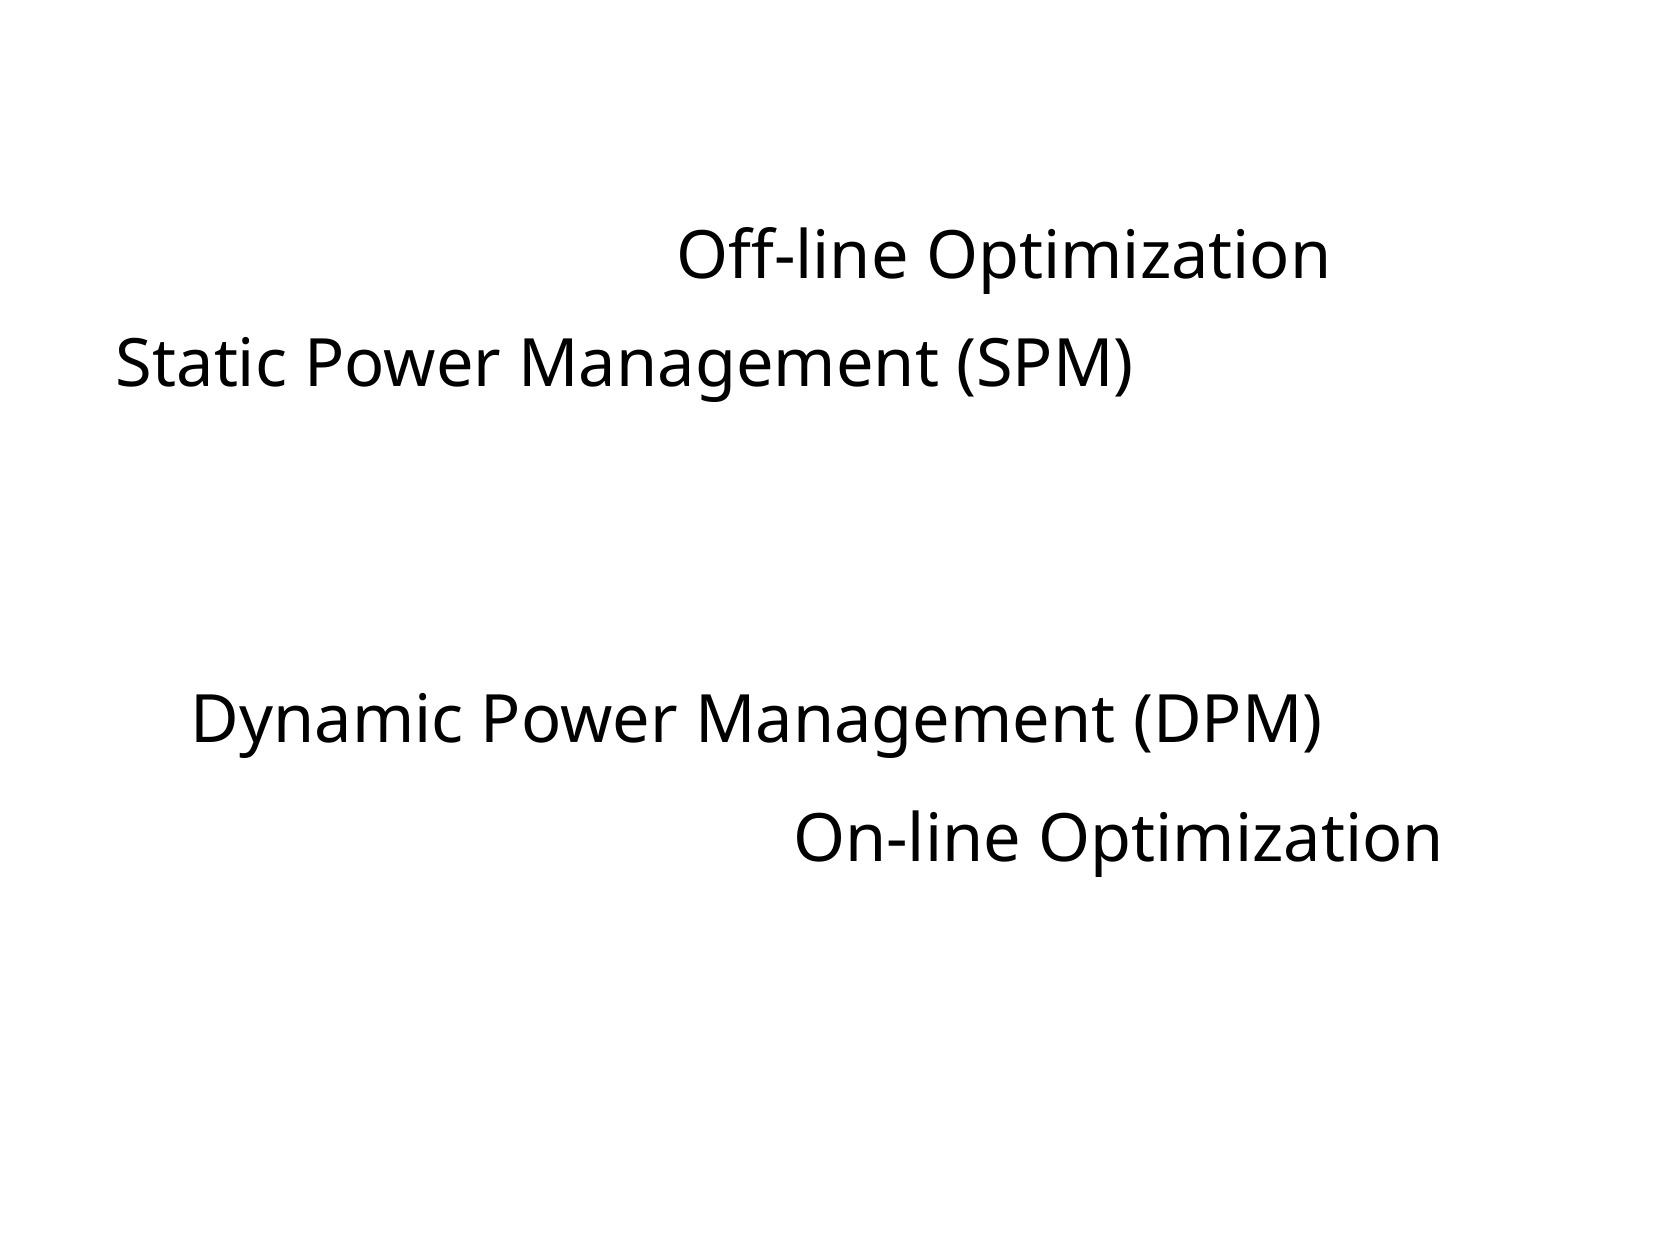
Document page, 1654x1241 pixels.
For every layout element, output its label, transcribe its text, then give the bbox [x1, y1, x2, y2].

text_box On-line Optimization [754, 787, 1538, 883]
text_box Static Power Management (SPM) [77, 312, 1163, 408]
text_box Off-line Optimization [637, 204, 1482, 301]
text_box Dynamic Power Management (DPM) [152, 667, 1351, 764]
